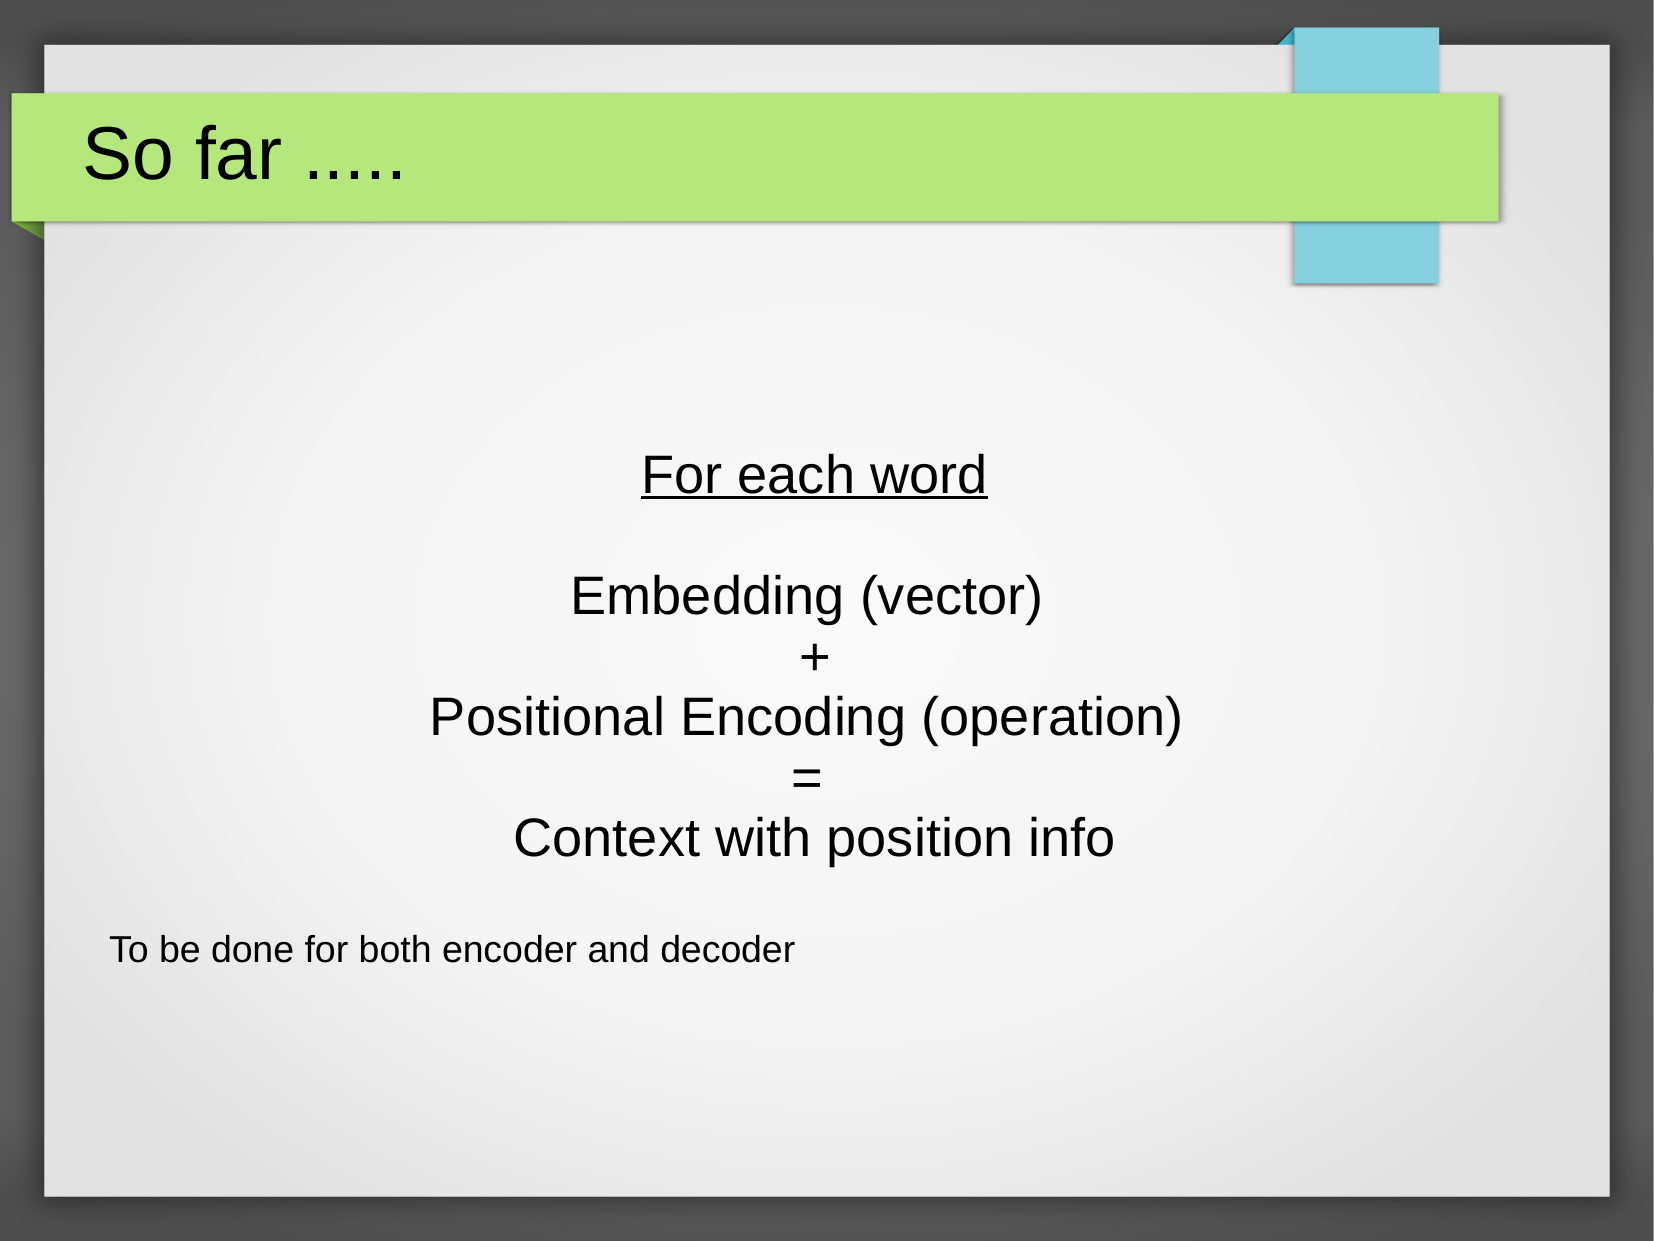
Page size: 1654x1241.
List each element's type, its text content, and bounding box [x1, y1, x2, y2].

picture [0, 0, 1654, 1241]
text_box To be done for both encoder and decoder [94, 921, 1512, 979]
title So far ..... [82, 94, 1264, 213]
text_box For each word Embedding (vector) + Positional Encoding (operation) = Context with position info [94, 437, 1536, 876]
